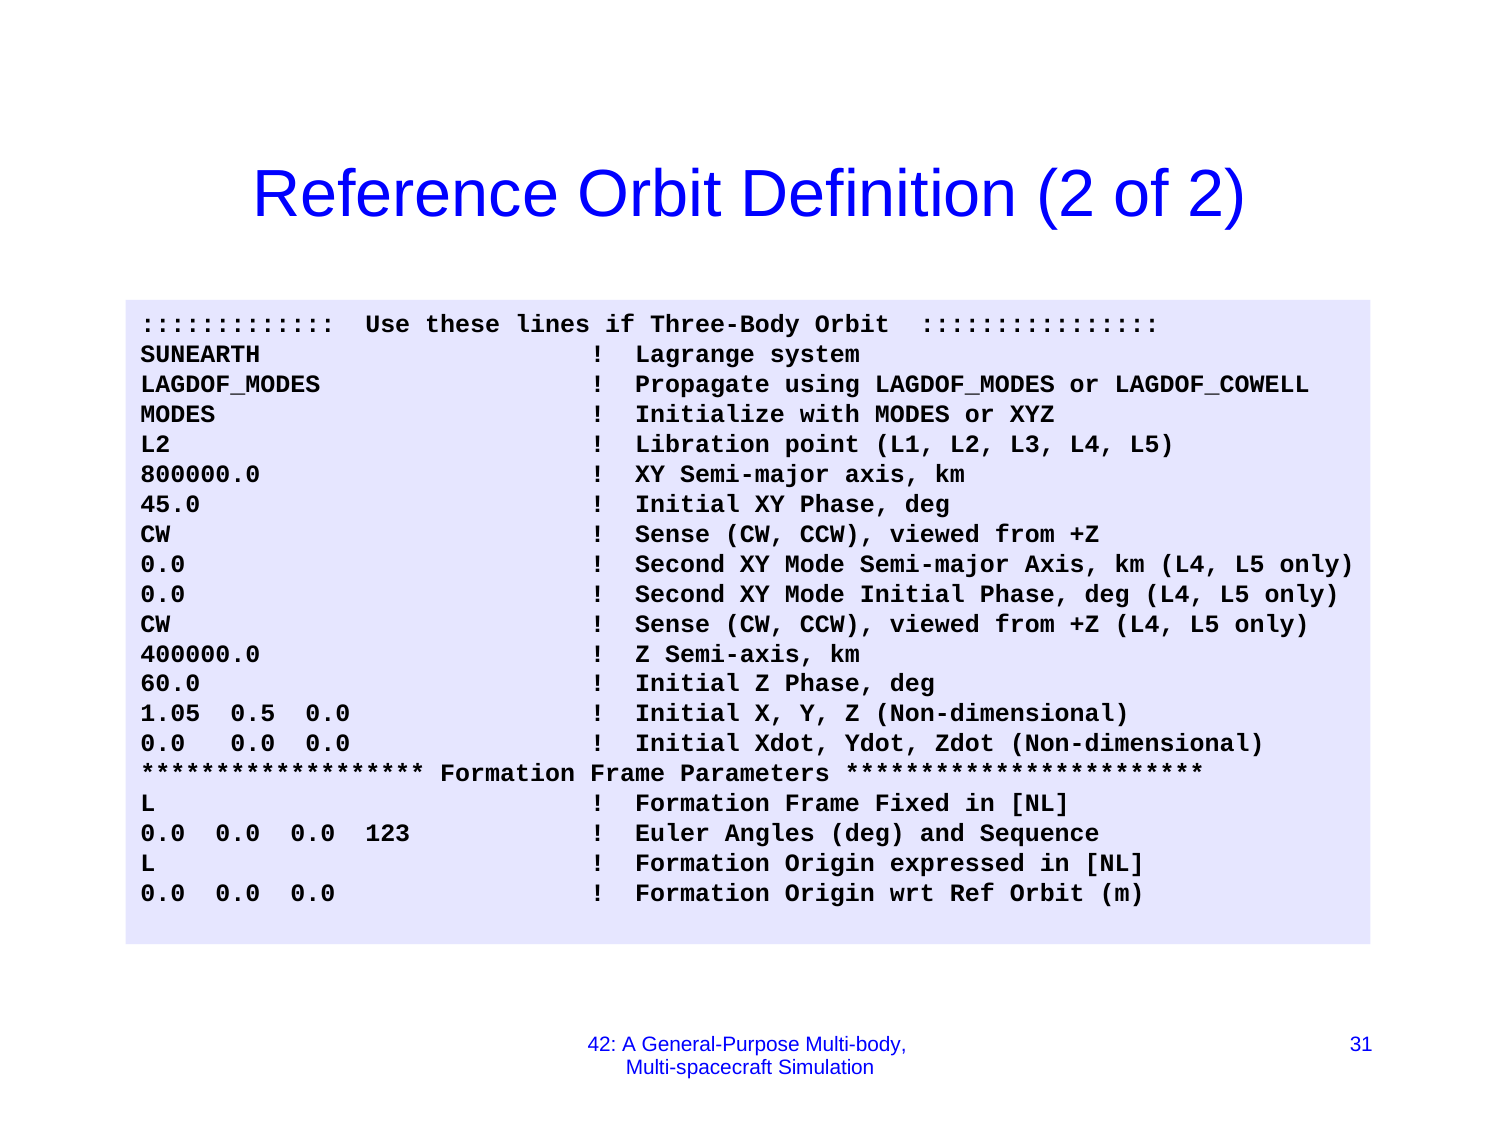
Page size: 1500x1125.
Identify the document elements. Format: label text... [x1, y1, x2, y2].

text_box ::::::::::::: Use these lines if Three-Body Orbit :::::::::::::::: SUNEARTH ! Lagrange system LAGDOF_MODES ! Propagate using LAGDOF_MODES or LAGDOF_COWELL MODES ! Initialize with MODES or XYZ L2 ! Libration point (L1, L2, L3, L4, L5) 800000.0 ! XY Semi-major axis, km 45.0 ! Initial XY Phase, deg CW ! Sense (CW, CCW), viewed from +Z 0.0 ! Second XY Mode Semi-major Axis, km (L4, L5 only) 0.0 ! Second XY Mode Initial Phase, deg (L4, L5 only) CW ! Sense (CW, CCW), viewed from +Z (L4, L5 only) 400000.0 ! Z Semi-axis, km 60.0 ! Initial Z Phase, deg 1.05 0.5 0.0 ! Initial X, Y, Z (Non-dimensional) 0.0 0.0 0.0 ! Initial Xdot, Ydot, Zdot (Non-dimensional) ******************* Formation Frame Parameters ************************ L ! Formation Frame Fixed in [NL] 0.0 0.0 0.0 123 ! Euler Angles (deg) and Sequence L ! Formation Origin expressed in [NL] 0.0 0.0 0.0 ! Formation Origin wrt Ref Orbit (m) [125, 299, 1371, 945]
title Reference Orbit Definition (2 of 2) [112, 99, 1388, 288]
